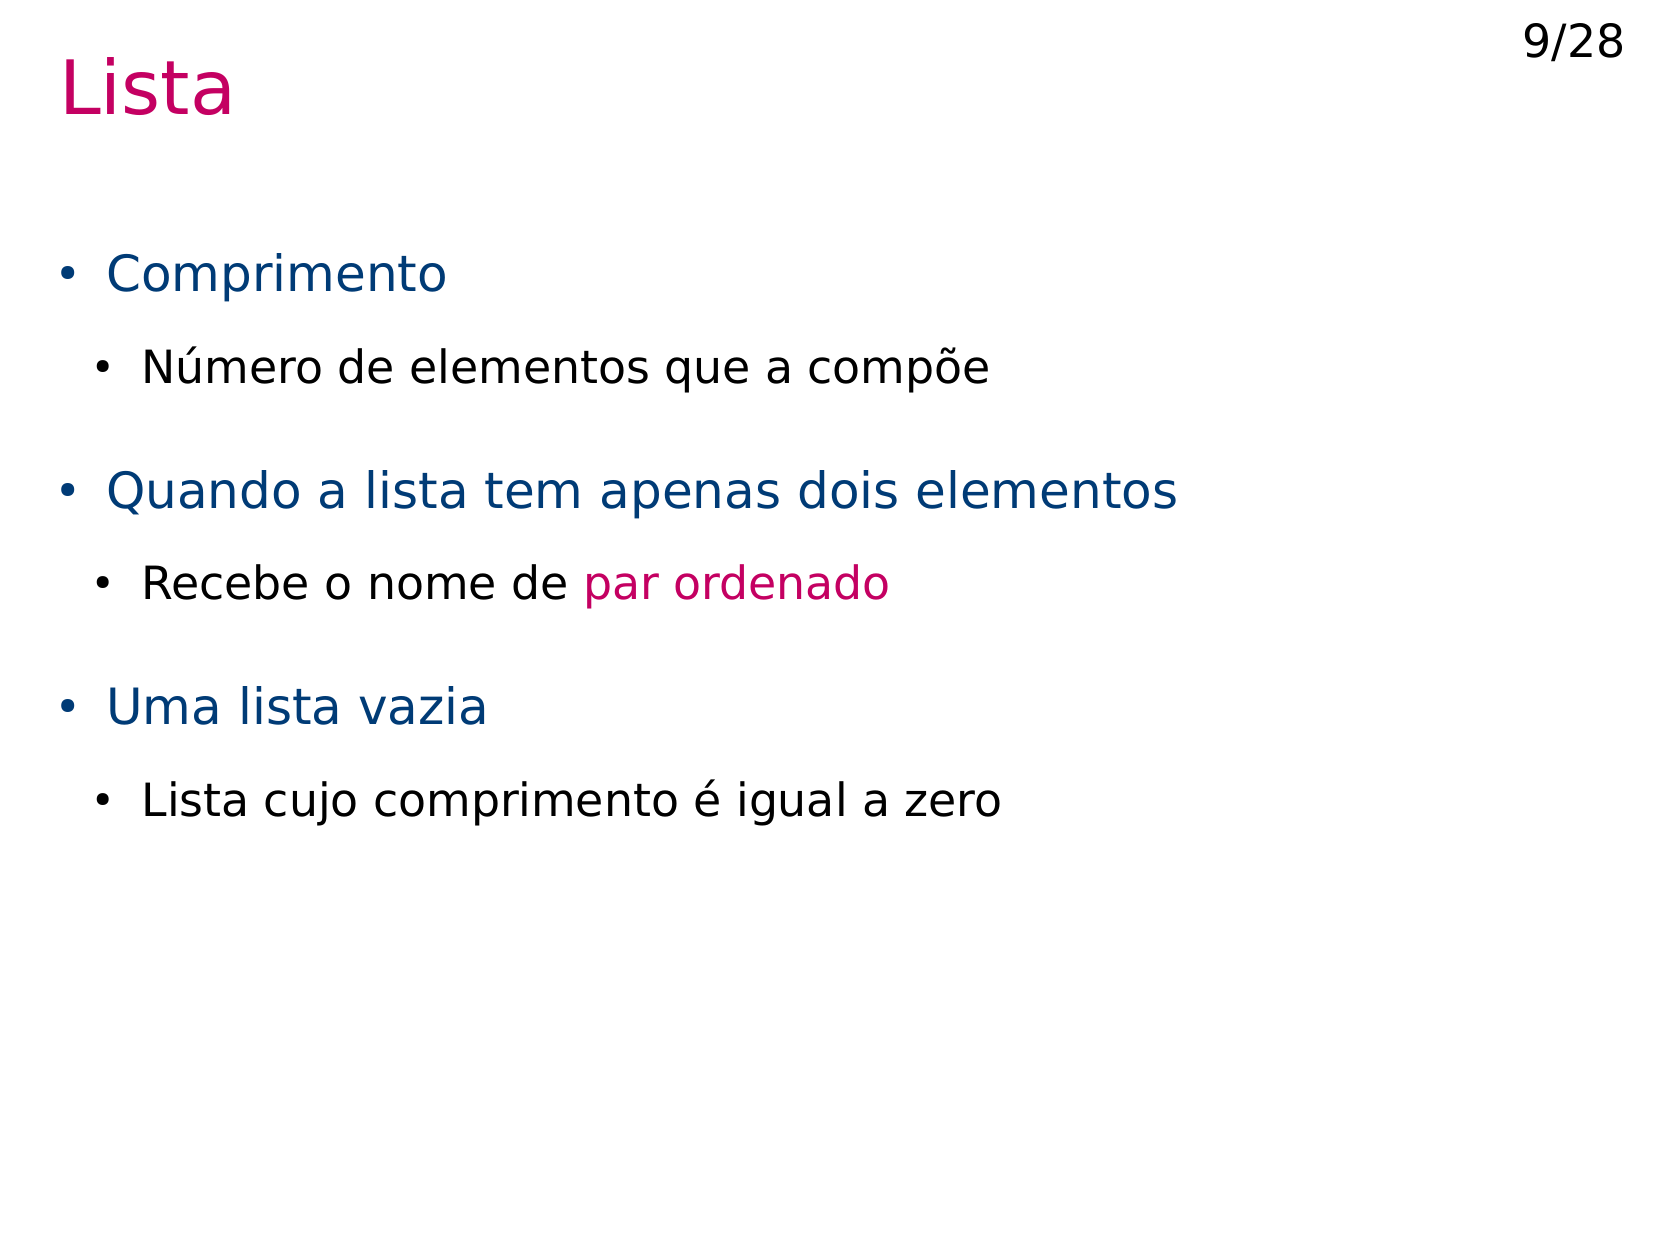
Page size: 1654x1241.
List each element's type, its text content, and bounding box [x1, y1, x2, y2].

title Lista [59, 29, 1595, 148]
list Comprimento Número de elementos que a compõe Quando a lista tem apenas dois elementos Recebe o nome de par ordenado Uma lista vazia Lista cujo comprimento é igual a zero [59, 236, 1595, 1211]
